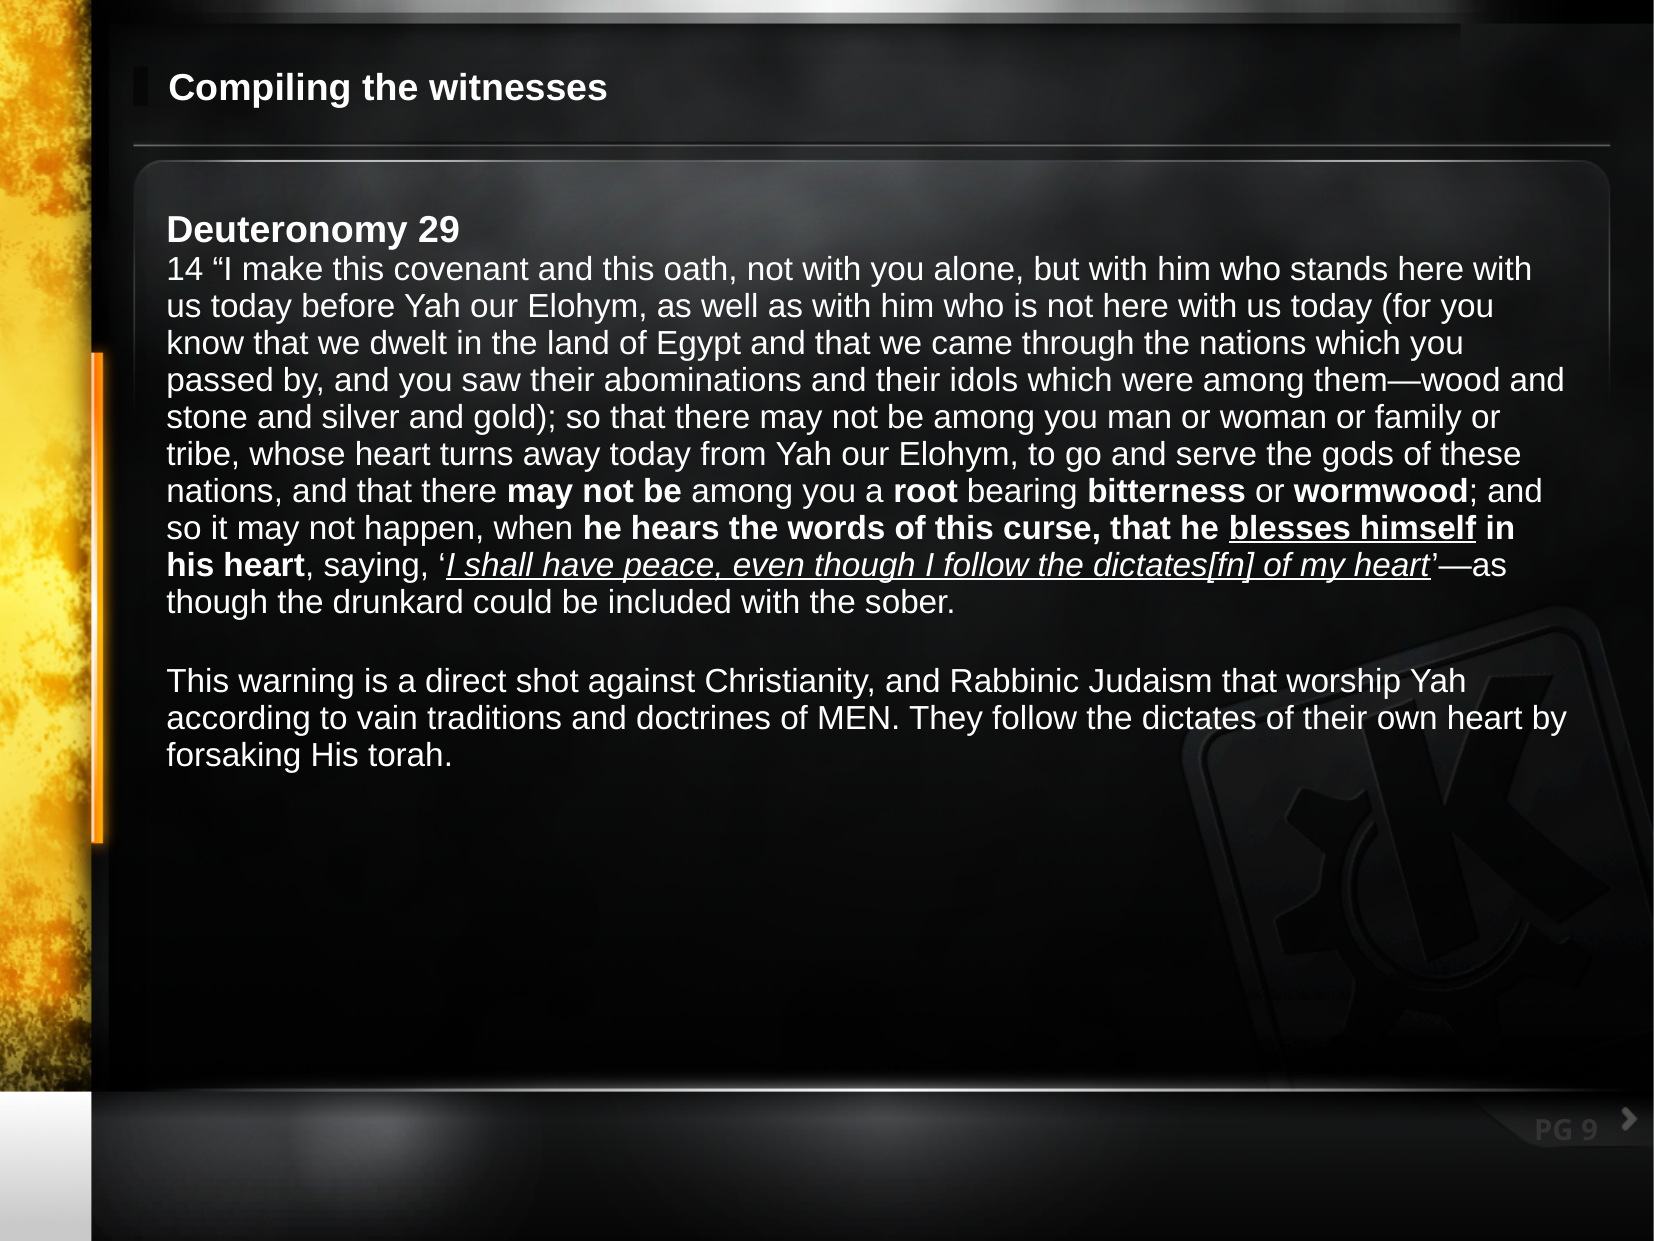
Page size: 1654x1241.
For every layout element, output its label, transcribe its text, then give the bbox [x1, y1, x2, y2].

title Compiling the witnesses [153, 59, 1589, 119]
picture [0, 0, 1654, 1241]
list Deuteronomy 29 14 “I make this covenant and this oath, not with you alone, but with him who stands here with us today before Yah our Elohym, as well as with him who is not here with us today (for you know that we dwelt in the land of Egypt and that we came through the nations which you passed by, and you saw their abominations and their idols which were among them—wood and stone and silver and gold); so that there may not be among you man or woman or family or tribe, whose heart turns away today from Yah our Elohym, to go and serve the gods of these nations, and that there may not be among you a root bearing bitterness or wormwood; and so it may not happen, when he hears the words of this curse, that he blesses himself in his heart, saying, ‘I shall have peace, even though I follow the dictates[fn] of my heart’—as though the drunkard could be included with the sober. This warning is a direct shot against Christianity, and Rabbinic Judaism that worship Yah according to vain traditions and doctrines of MEN. They follow the dictates of their own heart by forsaking His torah. [151, 200, 1587, 1067]
